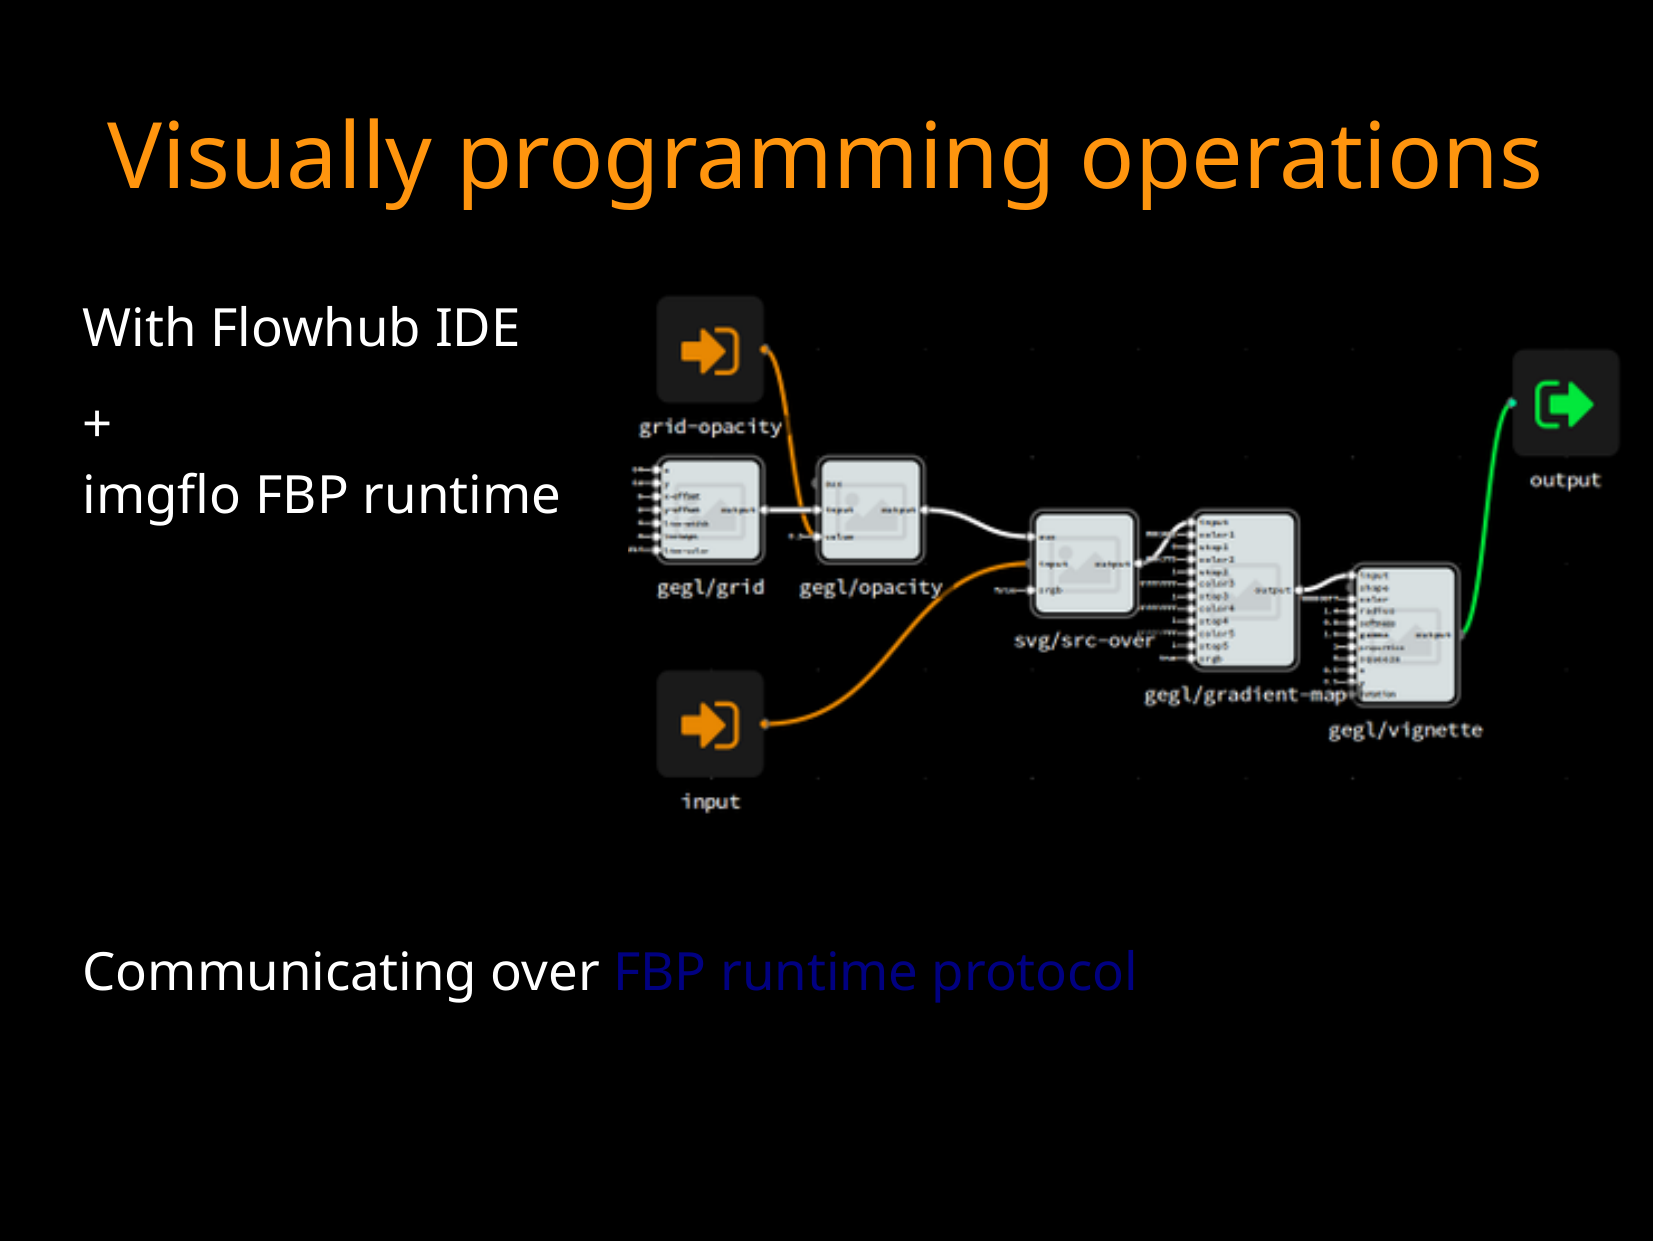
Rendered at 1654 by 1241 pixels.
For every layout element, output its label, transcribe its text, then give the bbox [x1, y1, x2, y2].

title Visually programming operations [82, 49, 1571, 257]
list With Flowhub IDE + imgflo FBP runtime Communicating over FBP runtime protocol [82, 290, 1571, 1010]
picture [628, 284, 1653, 826]
